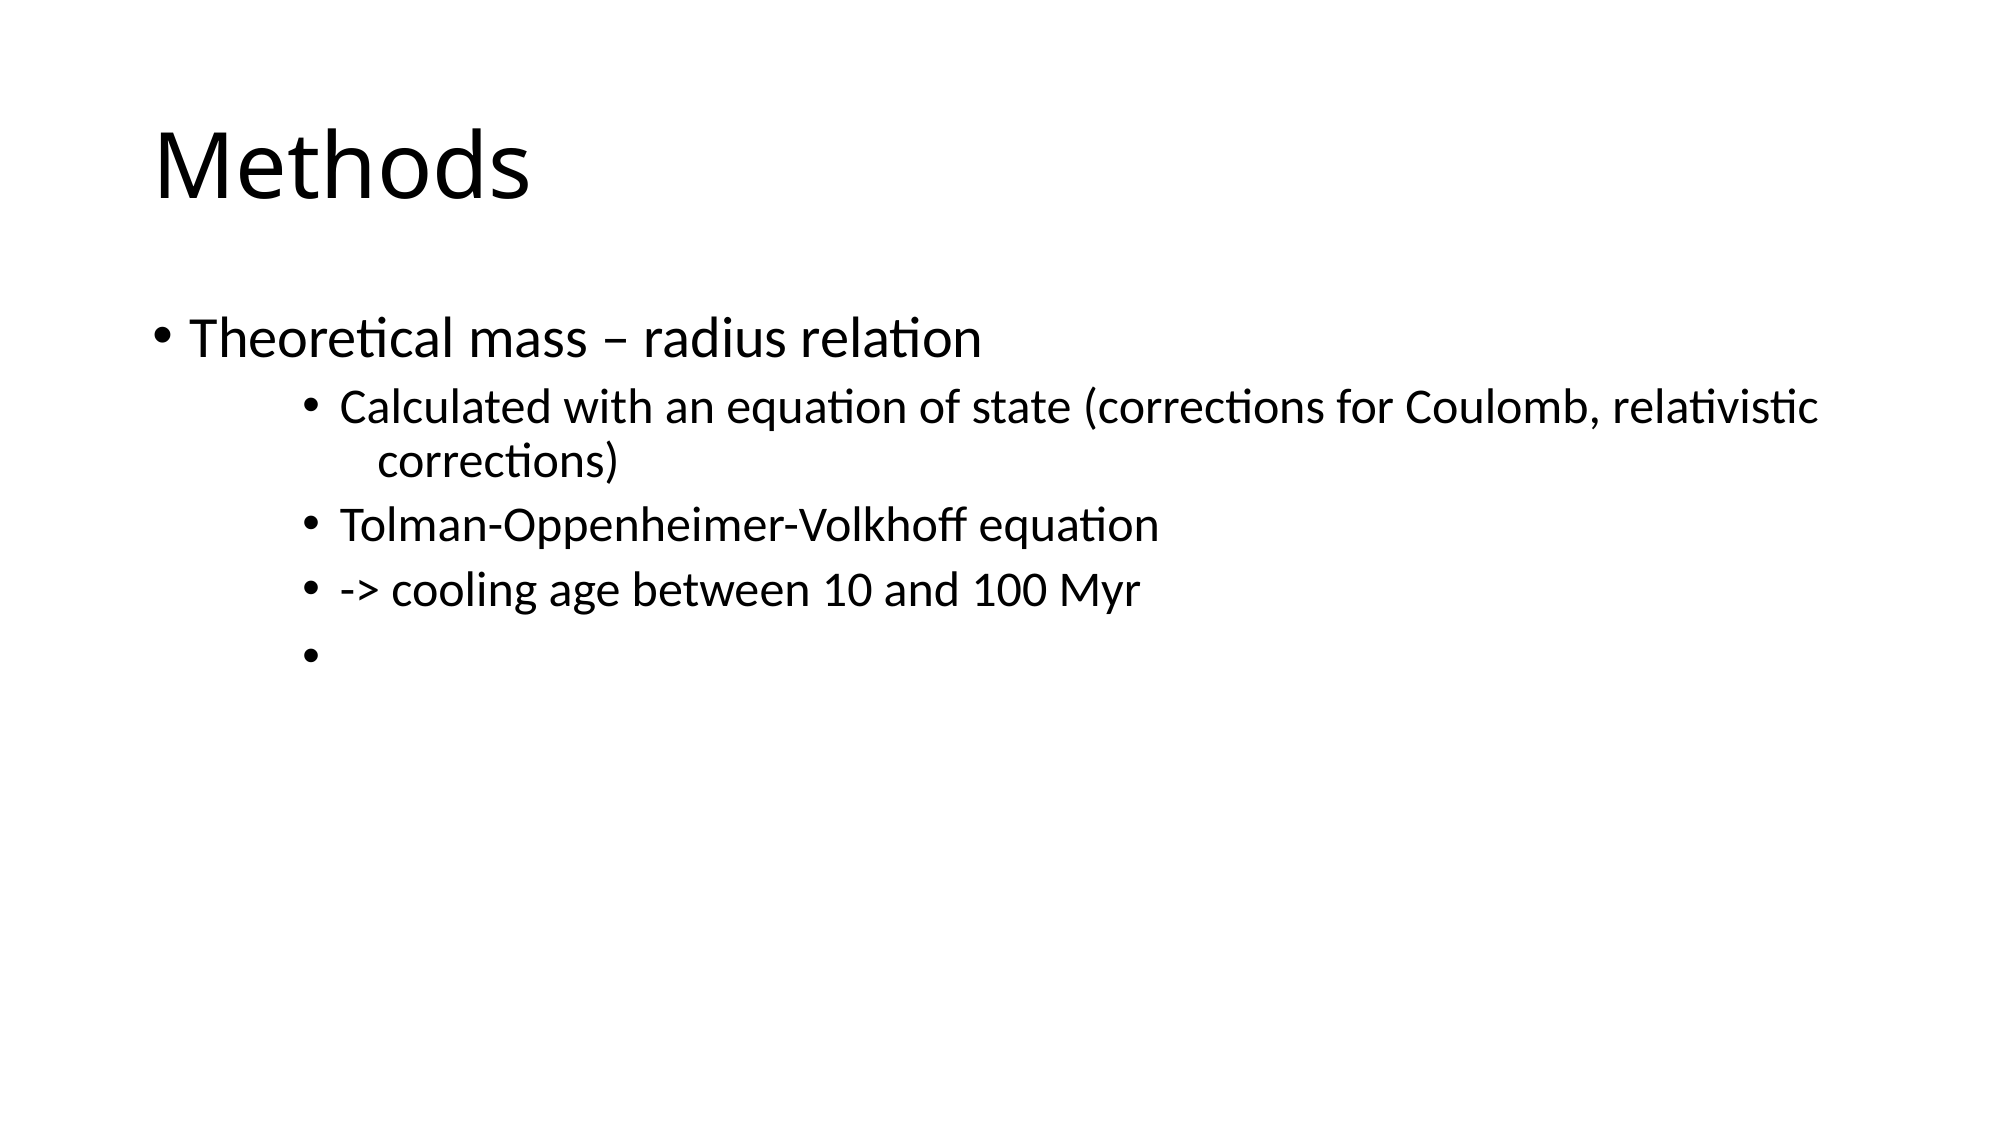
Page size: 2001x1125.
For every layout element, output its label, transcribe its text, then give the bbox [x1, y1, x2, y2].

list Theoretical mass – radius relation Calculated with an equation of state (corrections for Coulomb, relativistic corrections) Tolman-Oppenheimer-Volkhoff equation -> cooling age between 10 and 100 Myr [137, 299, 1863, 1014]
title Methods [137, 59, 1863, 278]
